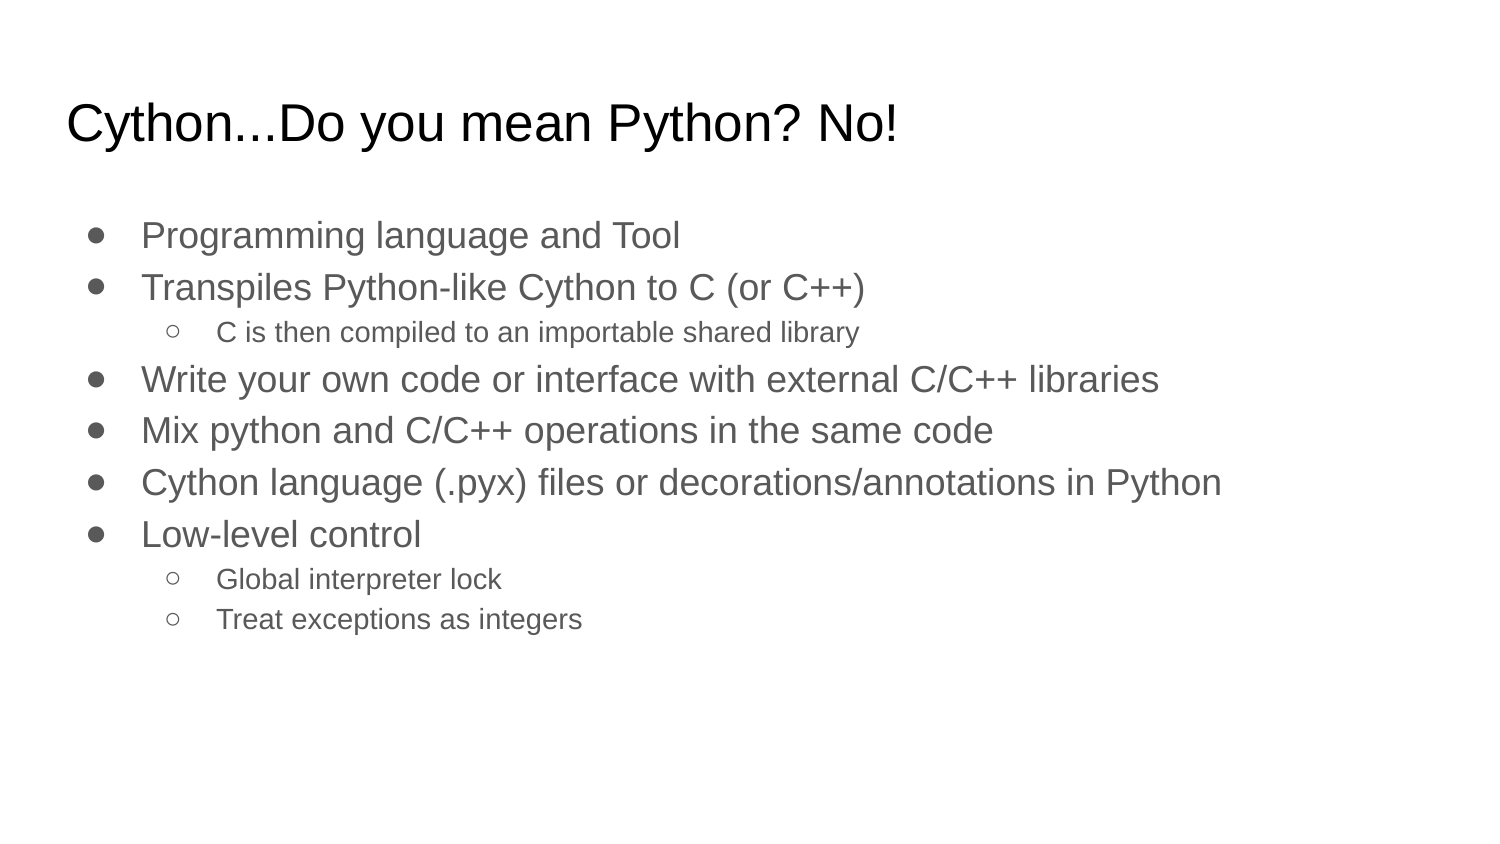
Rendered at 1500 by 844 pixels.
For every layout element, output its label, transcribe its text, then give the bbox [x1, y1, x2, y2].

title Cython...Do you mean Python? No! [51, 72, 1449, 167]
list Programming language and Tool Transpiles Python-like Cython to C (or C++) C is then compiled to an importable shared library Write your own code or interface with external C/C++ libraries Mix python and C/C++ operations in the same code Cython language (.pyx) files or decorations/annotations in Python Low-level control Global interpreter lock Treat exceptions as integers [51, 189, 1449, 750]
